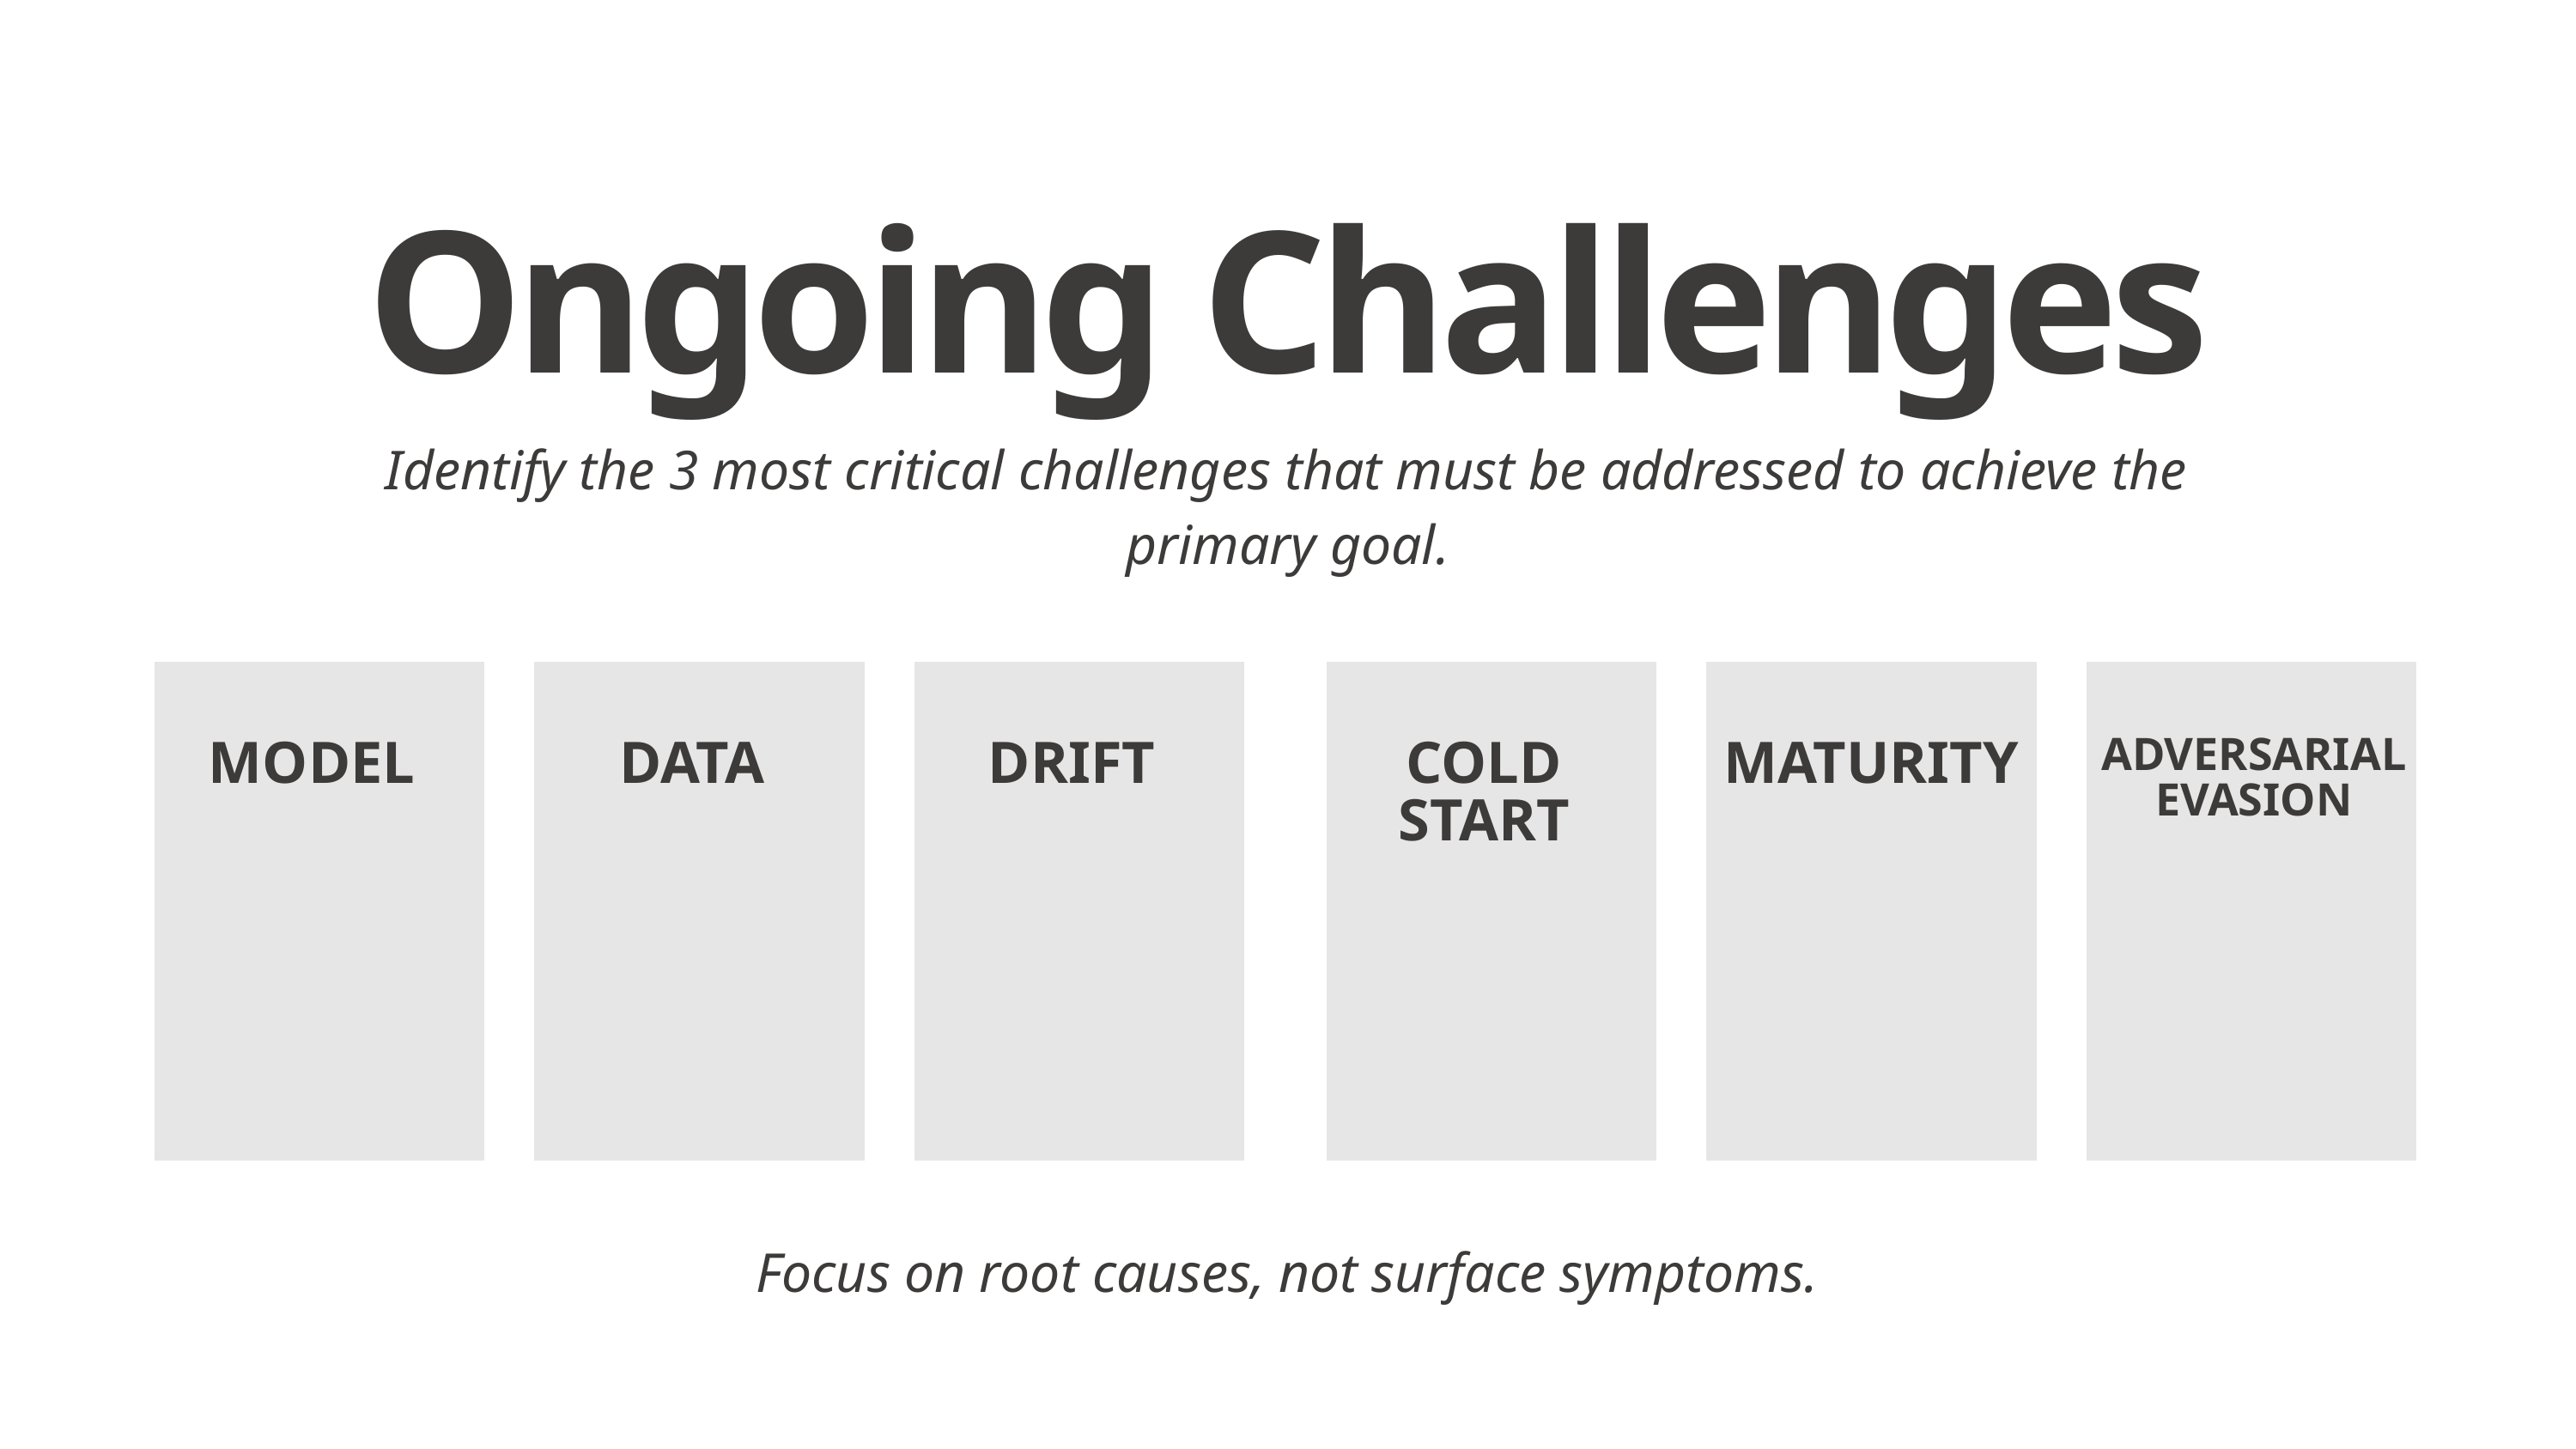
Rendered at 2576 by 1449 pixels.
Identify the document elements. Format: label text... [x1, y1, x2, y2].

text_box DRIFT [945, 737, 1198, 797]
text_box MODEL [185, 737, 438, 797]
text_box Identify the 3 most critical challenges that must be addressed to achieve the primary goal. [330, 425, 2246, 573]
text_box COLD START [1358, 737, 1610, 852]
text_box [914, 641, 1245, 1161]
text_box Focus on root causes, not surface symptoms. [144, 1228, 2432, 1300]
text_box DATA [566, 737, 818, 797]
text_box [1706, 641, 2037, 1161]
text_box [2086, 641, 2417, 1161]
text_box ADVERSARIAL EVASION [2087, 735, 2421, 826]
text_box Ongoing Challenges [144, 255, 2432, 433]
text_box [154, 641, 485, 1161]
text_box [1326, 641, 1657, 1161]
text_box MATURITY [1722, 737, 2021, 797]
text_box [534, 641, 865, 1161]
